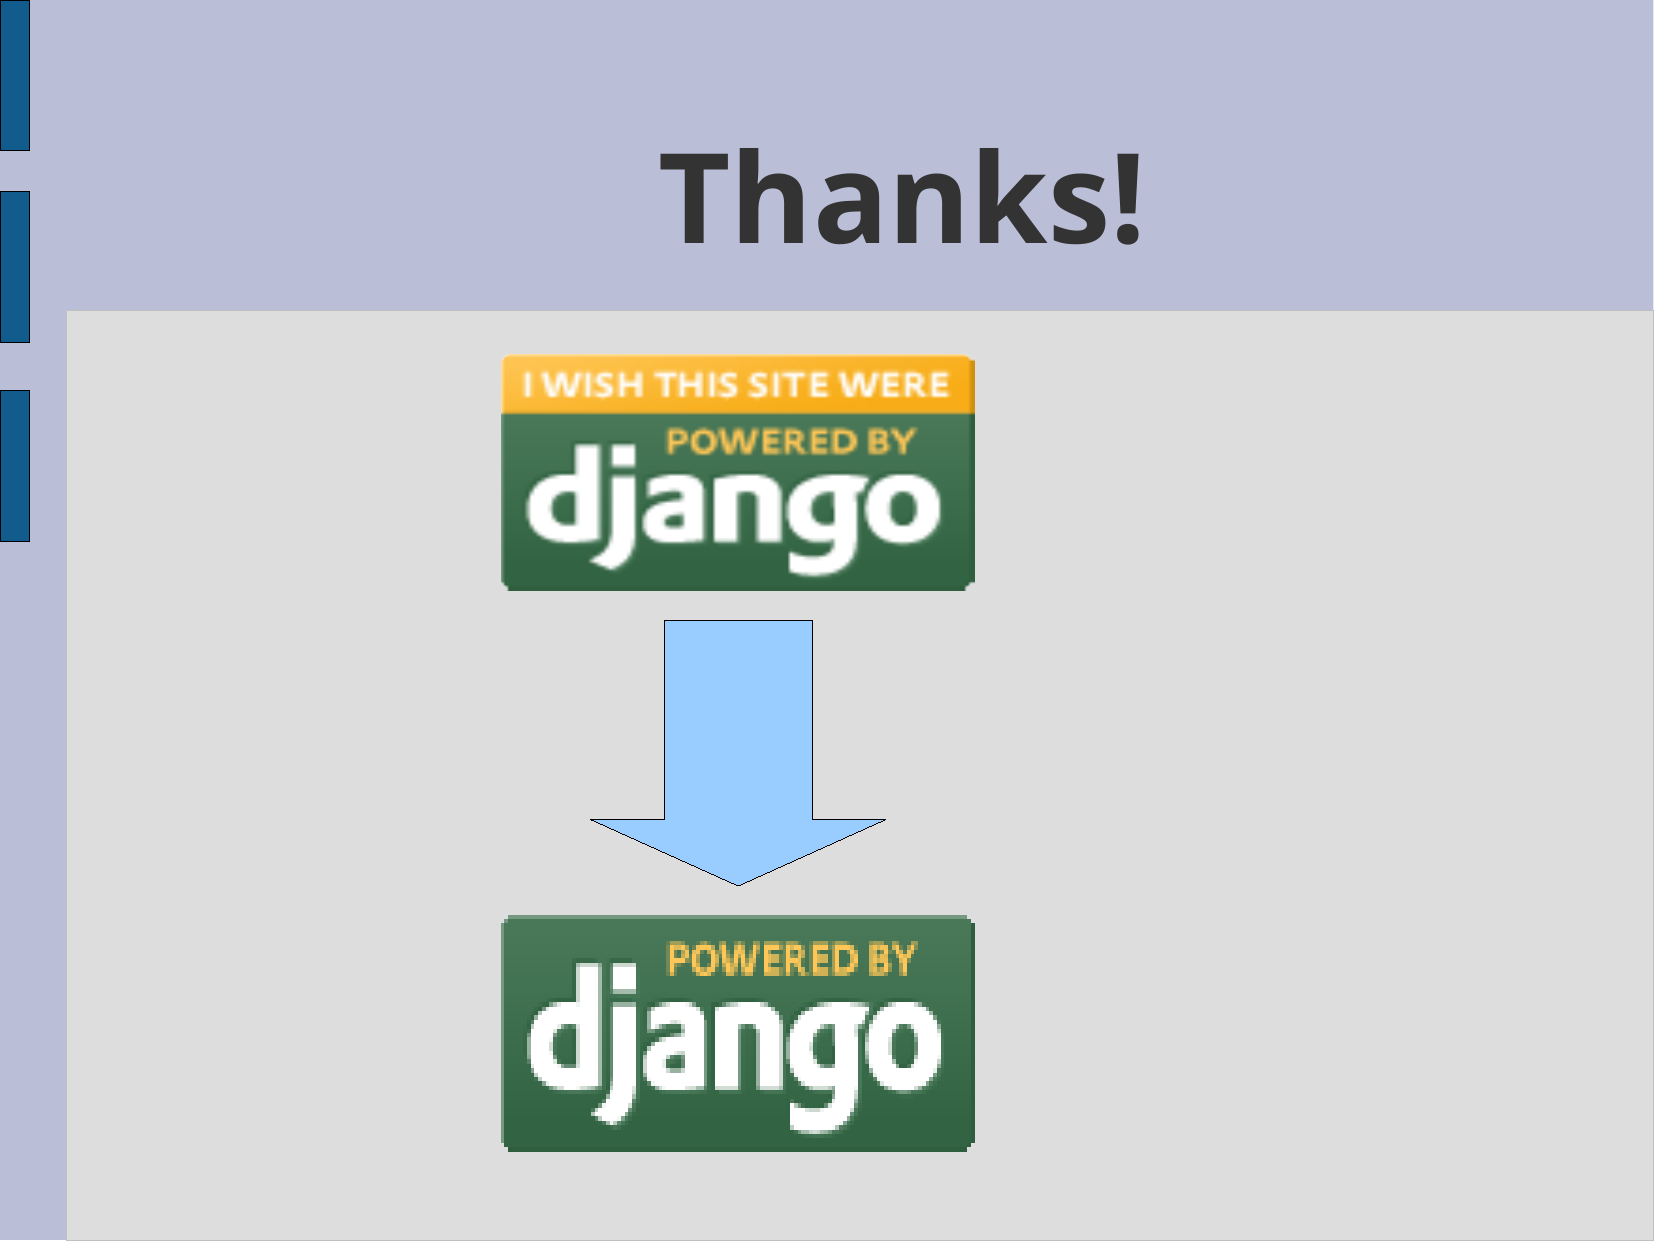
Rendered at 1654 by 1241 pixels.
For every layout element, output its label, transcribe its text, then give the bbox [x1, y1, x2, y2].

picture [501, 915, 975, 1152]
picture [501, 354, 975, 591]
title Thanks! [121, 98, 1534, 291]
text_box [590, 620, 886, 886]
